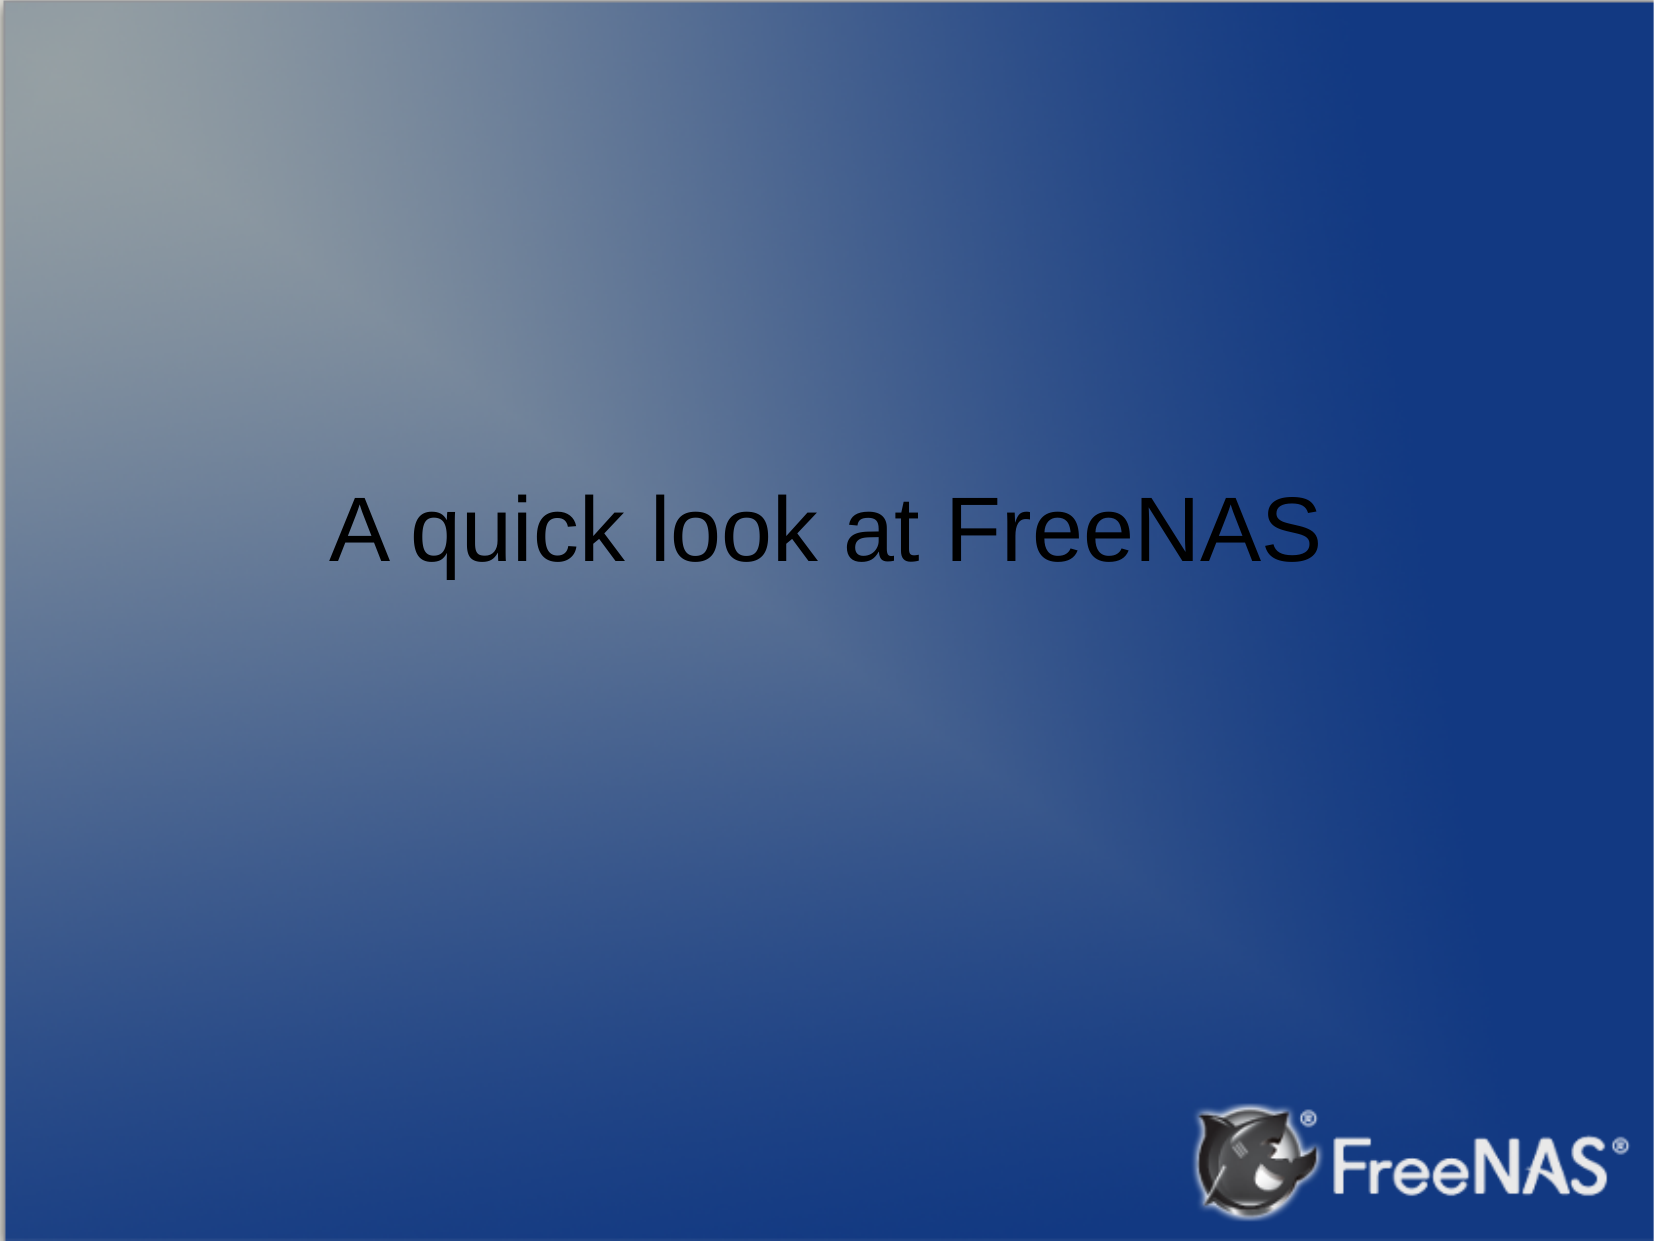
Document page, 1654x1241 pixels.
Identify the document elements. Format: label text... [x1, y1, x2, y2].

picture [0, 0, 1654, 1241]
subtitle A quick look at FreeNAS [82, 49, 1571, 1010]
